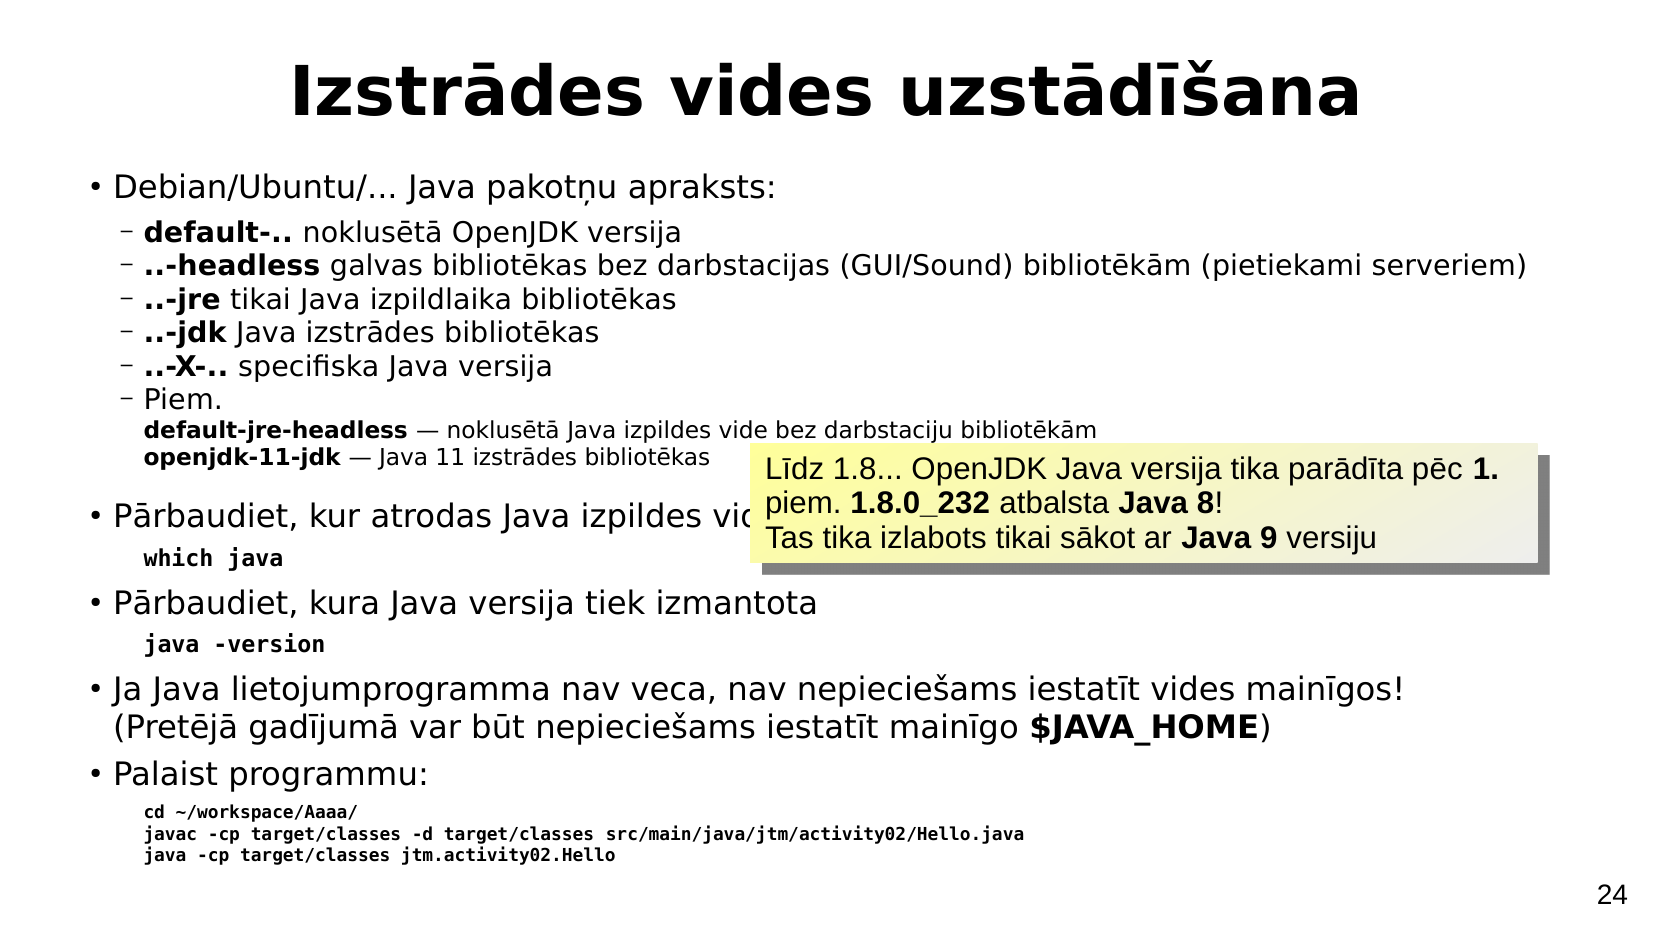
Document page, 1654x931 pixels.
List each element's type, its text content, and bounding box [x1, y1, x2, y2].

title Izstrādes vides uzstādīšana [82, 37, 1571, 147]
text_box Līdz 1.8... OpenJDK Java versija tika parādīta pēc 1. piem. 1.8.0_232 atbalsta Java 8! Tas tika izlabots tikai sākot ar Java 9 versiju [750, 443, 1538, 563]
list Debian/Ubuntu/... Java pakotņu apraksts: default-.. noklusētā OpenJDK versija ..-headless galvas bibliotēkas bez darbstacijas (GUI/Sound) bibliotēkām (pietiekami serveriem) ..-jre tikai Java izpildlaika bibliotēkas ..-jdk Java izstrādes bibliotēkas ..-X-.. specifiska Java versija Piem. default-jre-headless — noklusētā Java izpildes vide bez darbstaciju bibliotēkām openjdk-11-jdk — Java 11 izstrādes bibliotēkas Pārbaudiet, kur atrodas Java izpildes vide which java Pārbaudiet, kura Java versija tiek izmantota java -version Ja Java lietojumprogramma nav veca, nav nepieciešams iestatīt vides mainīgos! (Pretējā gadījumā var būt nepieciešams iestatīt mainīgo $JAVA_HOME) Palaist programmu: cd ~/workspace/Aaaa/ javac -cp target/classes -d target/classes src/main/java/jtm/activity02/Hello.java java -cp target/classes jtm.activity02.Hello [82, 168, 1538, 889]
